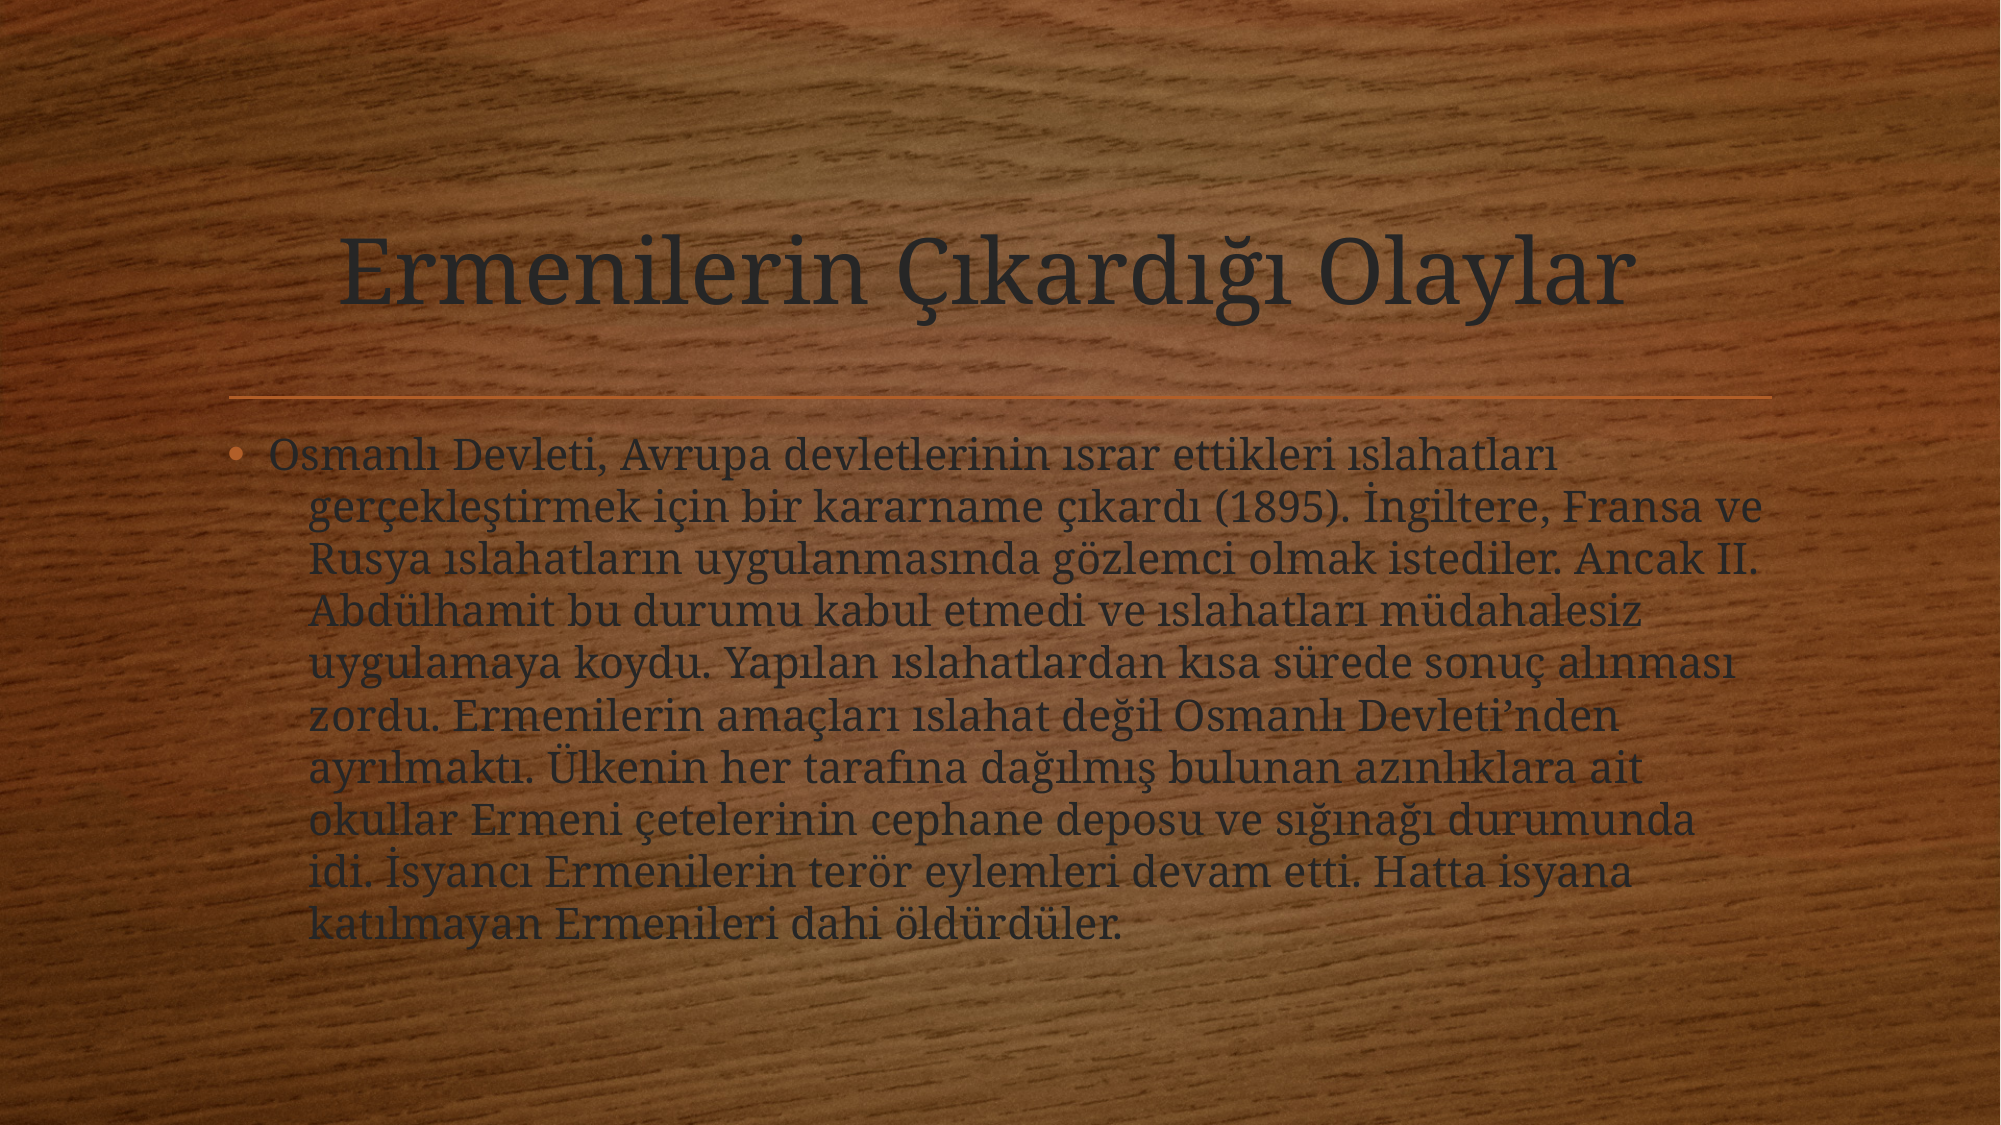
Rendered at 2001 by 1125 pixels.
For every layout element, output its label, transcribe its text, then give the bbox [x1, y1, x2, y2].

list Osmanlı Devleti, Avrupa devletlerinin ısrar ettikleri ıslahatları gerçekleştirmek için bir kararname çıkardı (1895). İngiltere, Fransa ve Rusya ıslahatların uygulanmasında gözlemci olmak istediler. Ancak II. Abdülhamit bu durumu kabul etmedi ve ıslahatları müdahalesiz uygulamaya koydu. Yapılan ıslahatlardan kısa sürede sonuç alınması zordu. Ermenilerin amaçları ıslahat değil Osmanlı Devleti’nden ayrılmaktı. Ülkenin her tarafına dağılmış bulunan azınlıklara ait okullar Ermeni çetelerinin cephane deposu ve sığınağı durumunda idi. İsyancı Ermenilerin terör eylemleri devam etti. Hatta isyana katılmayan Ermenileri dahi öldürdüler. [212, 419, 1788, 964]
title Ermenilerin Çıkardığı Olaylar [212, 161, 1788, 376]
